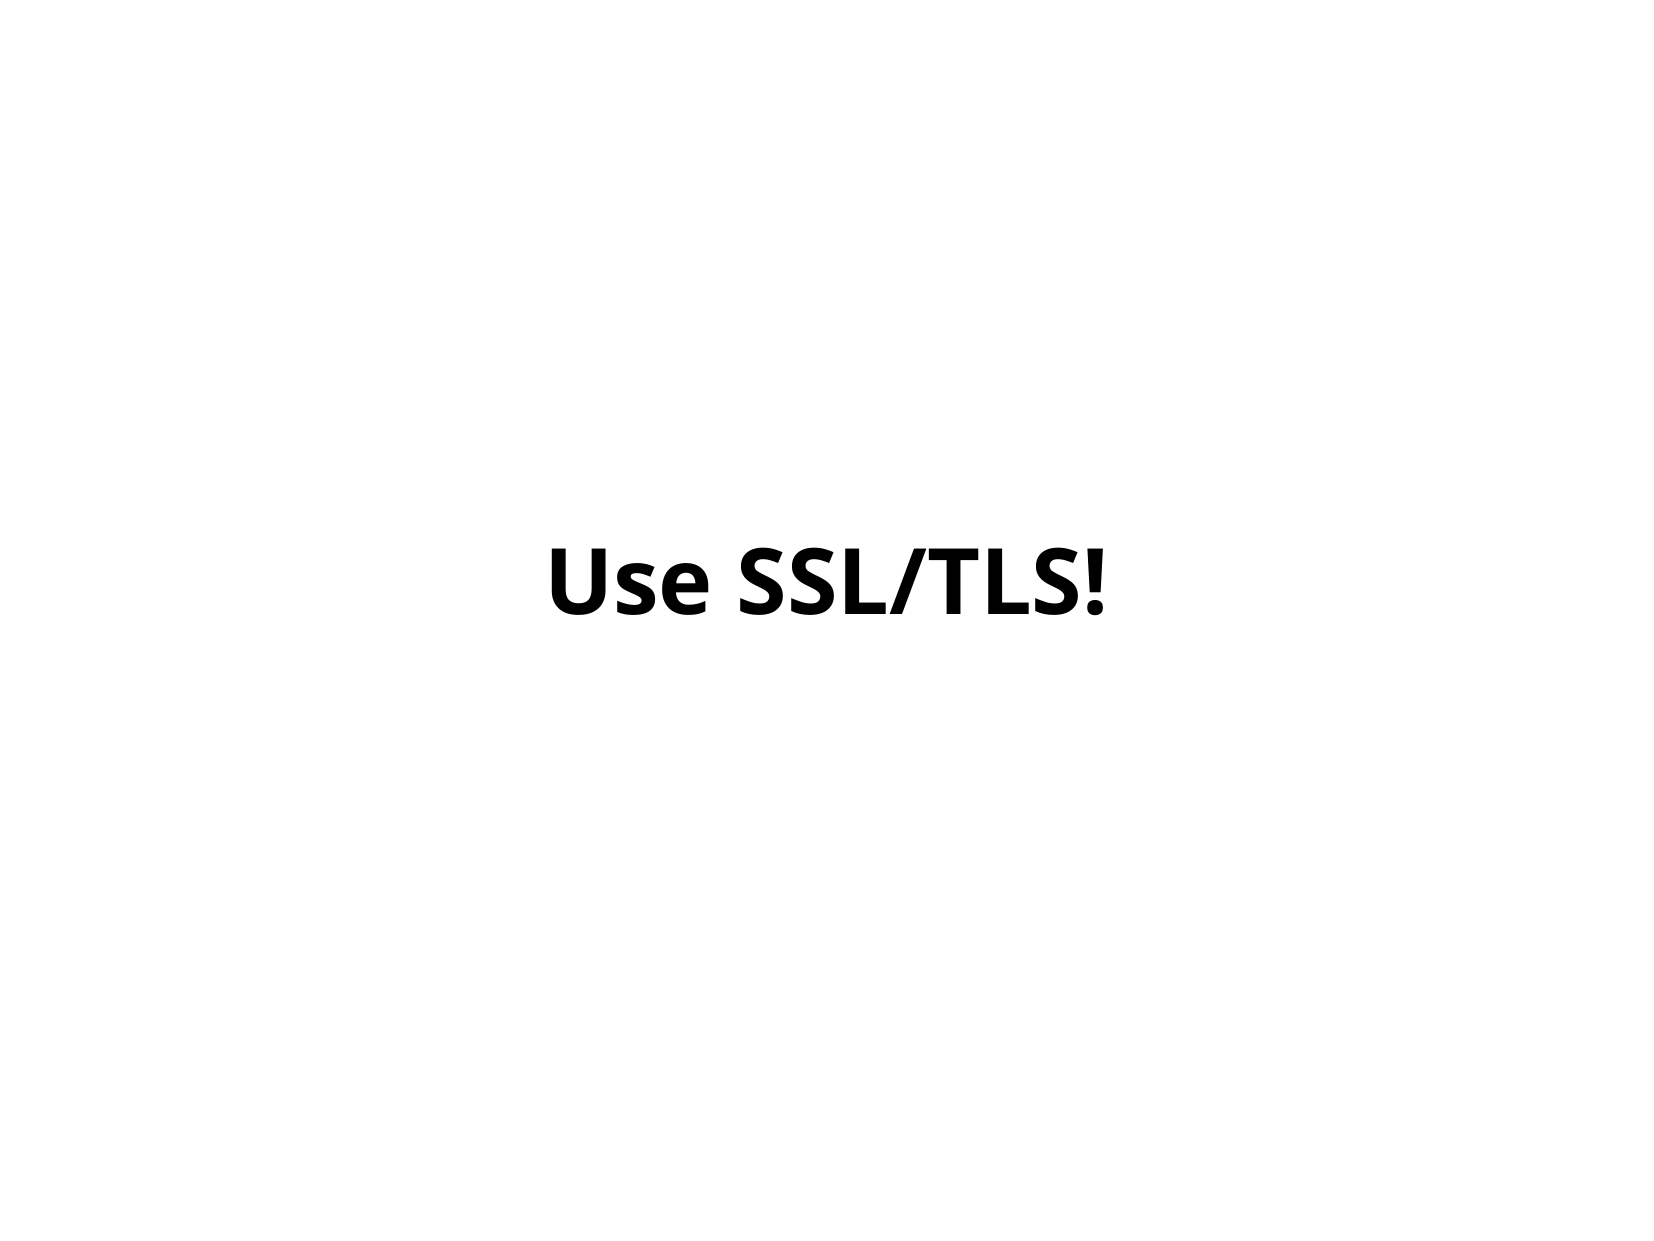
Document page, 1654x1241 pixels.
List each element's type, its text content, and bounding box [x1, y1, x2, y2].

subtitle Use SSL/TLS! [82, 49, 1571, 1109]
